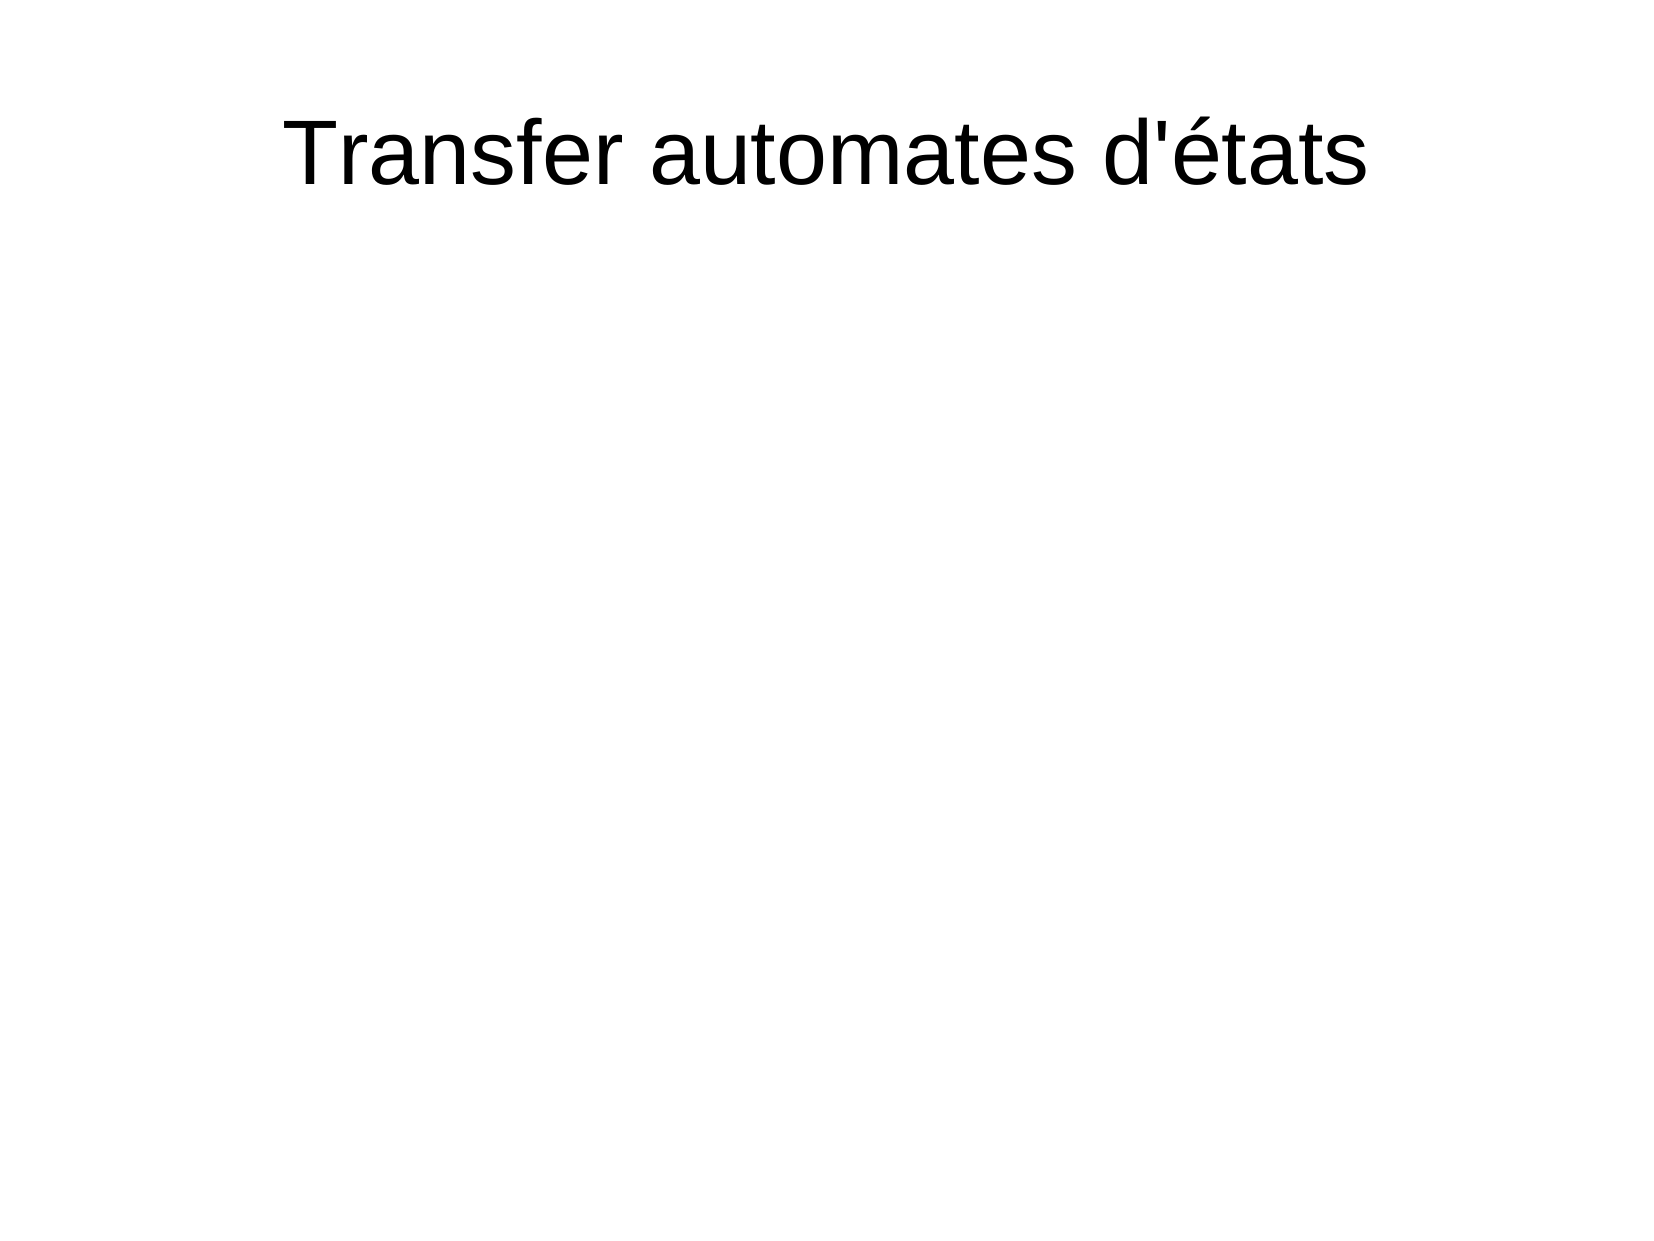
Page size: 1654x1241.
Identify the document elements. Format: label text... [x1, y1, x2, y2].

title Transfer automates d'états [82, 49, 1571, 257]
